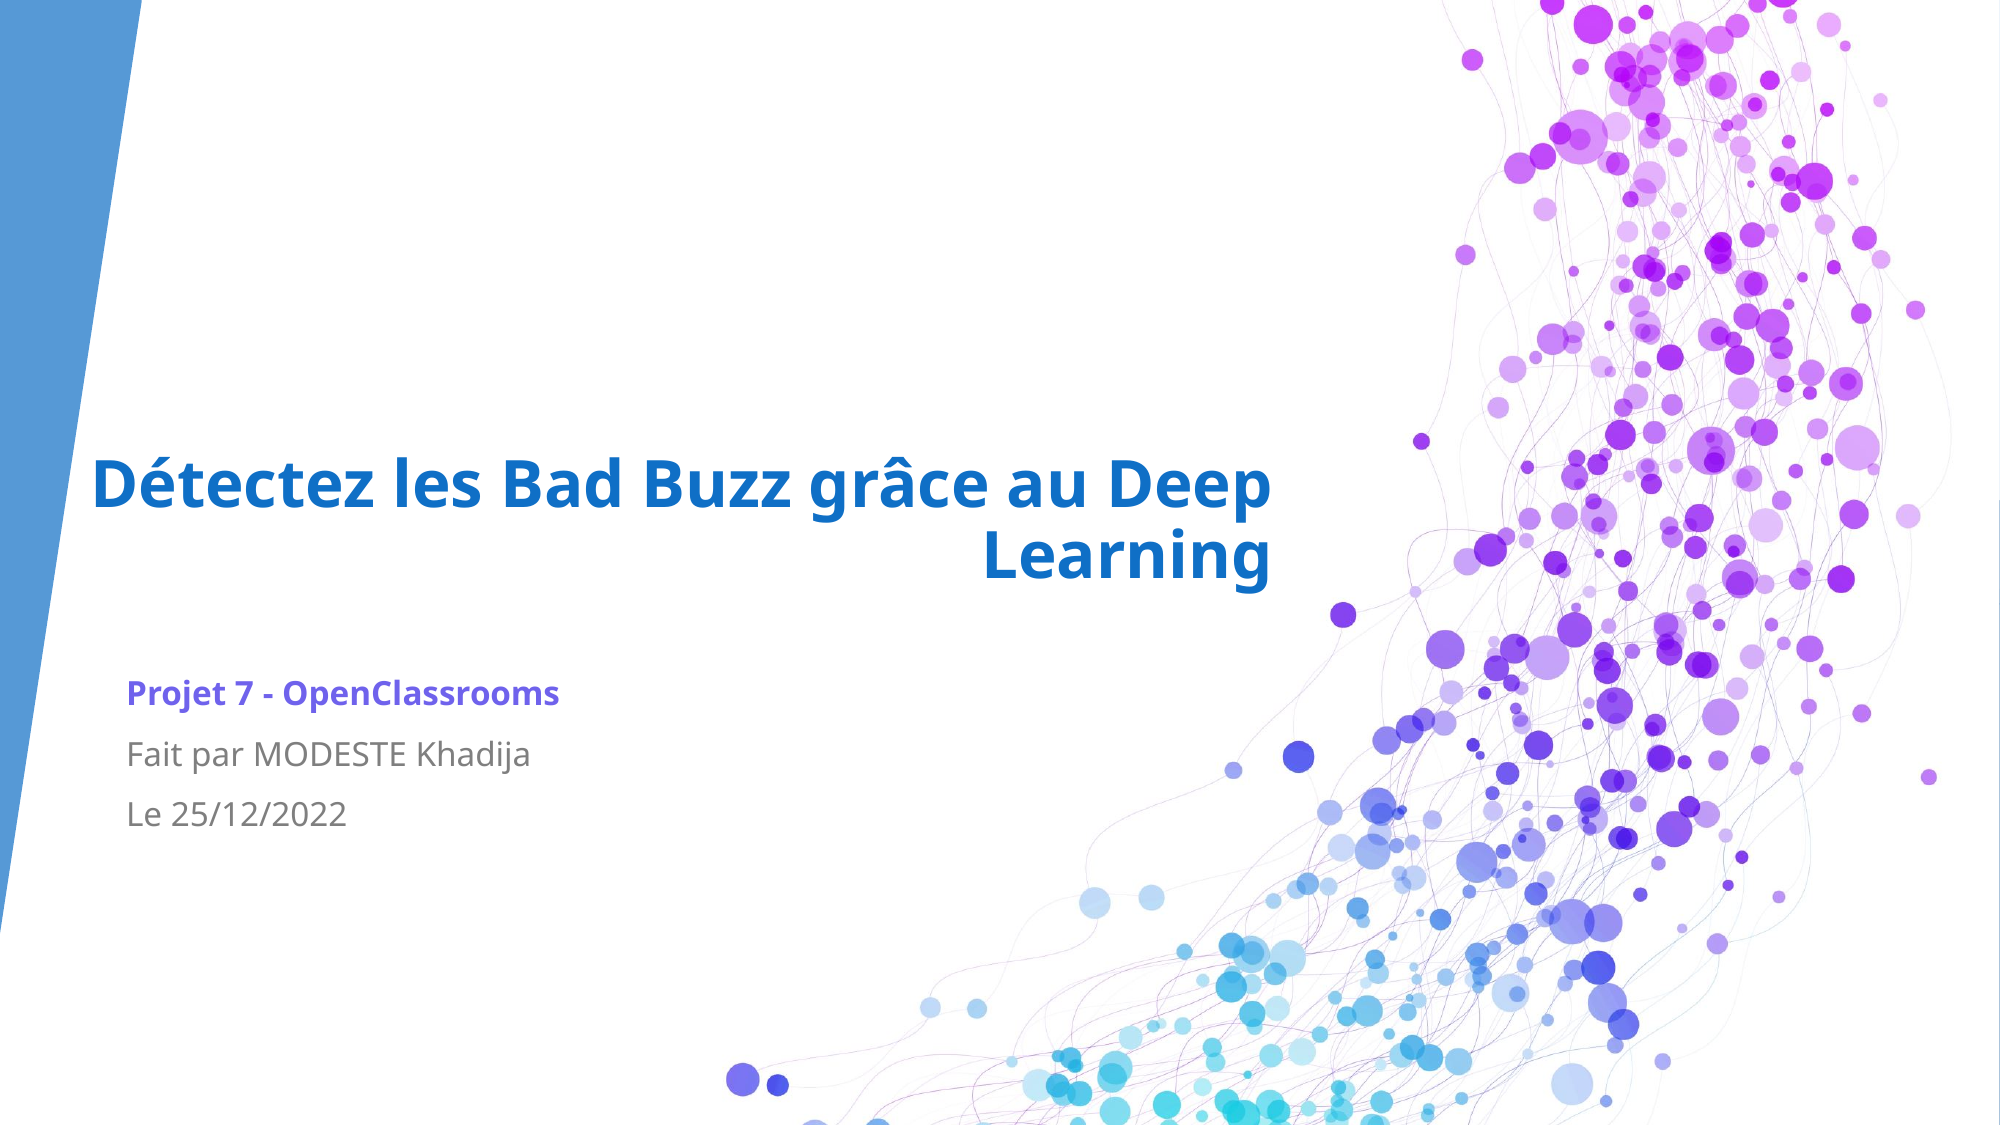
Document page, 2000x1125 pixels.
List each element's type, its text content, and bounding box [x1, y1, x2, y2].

title Détectez les Bad Buzz grâce au Deep Learning [75, 443, 1375, 680]
subtitle Projet 7 - OpenClassrooms Fait par MODESTE Khadija Le 25/12/2022 [111, 664, 781, 845]
picture [700, 0, 2000, 1125]
